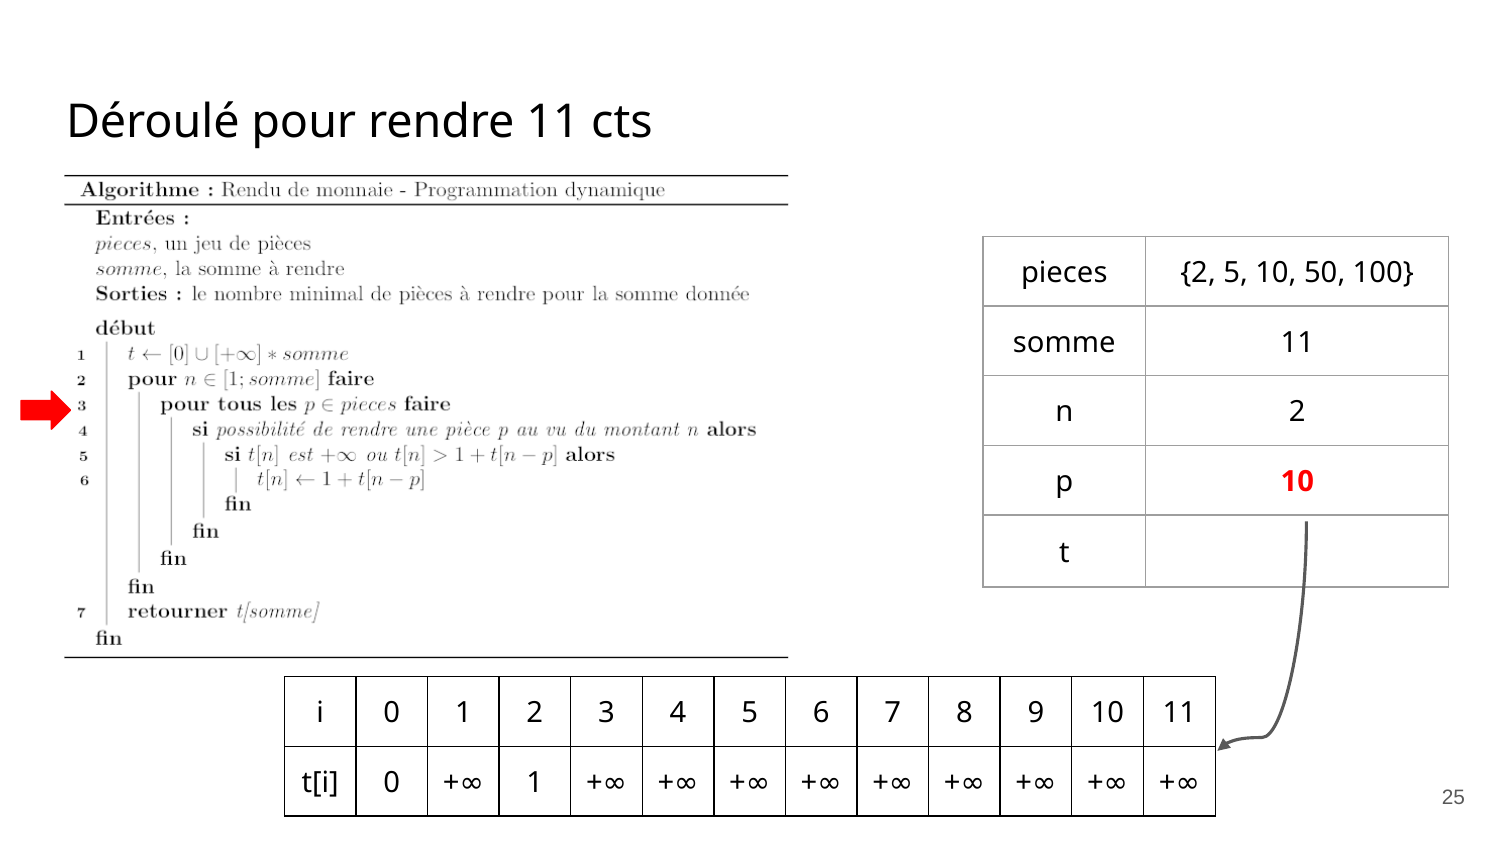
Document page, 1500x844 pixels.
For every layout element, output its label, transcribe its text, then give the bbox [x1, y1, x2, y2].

table_header 2 [500, 677, 570, 746]
table_cell +∞ [858, 747, 928, 815]
slide_number <numéro> [1389, 764, 1480, 830]
table_cell +∞ [929, 747, 999, 815]
table_header pieces [984, 237, 1145, 305]
table_cell t [984, 516, 1145, 586]
table_cell +∞ [428, 747, 498, 815]
table_cell [1146, 516, 1448, 586]
table_cell +∞ [786, 747, 856, 815]
table_cell n [984, 376, 1145, 445]
table_cell somme [984, 307, 1145, 375]
table_cell 2 [1146, 376, 1448, 445]
table_header 10 [1072, 677, 1143, 746]
table_cell 10 [1146, 446, 1448, 514]
table_cell 1 [500, 747, 570, 815]
table_header 6 [786, 677, 856, 746]
picture [63, 173, 789, 660]
table_header 1 [428, 677, 498, 746]
table_header 4 [643, 677, 713, 746]
table_header 7 [858, 677, 928, 746]
table_cell t[i] [285, 747, 355, 815]
table_header 8 [929, 677, 999, 746]
table_cell +∞ [715, 747, 785, 815]
table_cell +∞ [1144, 747, 1215, 815]
table_cell +∞ [571, 747, 642, 815]
table_header i [285, 677, 355, 746]
table_header 5 [715, 677, 785, 746]
table_cell 0 [357, 747, 427, 815]
title Déroulé pour rendre 11 cts [51, 72, 1449, 167]
table_cell p [984, 446, 1145, 514]
text_box [21, 391, 71, 430]
table_header 3 [571, 677, 642, 746]
table_cell +∞ [643, 747, 713, 815]
table_cell +∞ [1001, 747, 1071, 815]
table_header 0 [357, 677, 427, 746]
table_header 11 [1144, 677, 1215, 746]
table_header 9 [1001, 677, 1071, 746]
table_header {2, 5, 10, 50, 100} [1146, 237, 1448, 305]
table_cell +∞ [1072, 747, 1143, 815]
table_cell 11 [1146, 307, 1448, 375]
